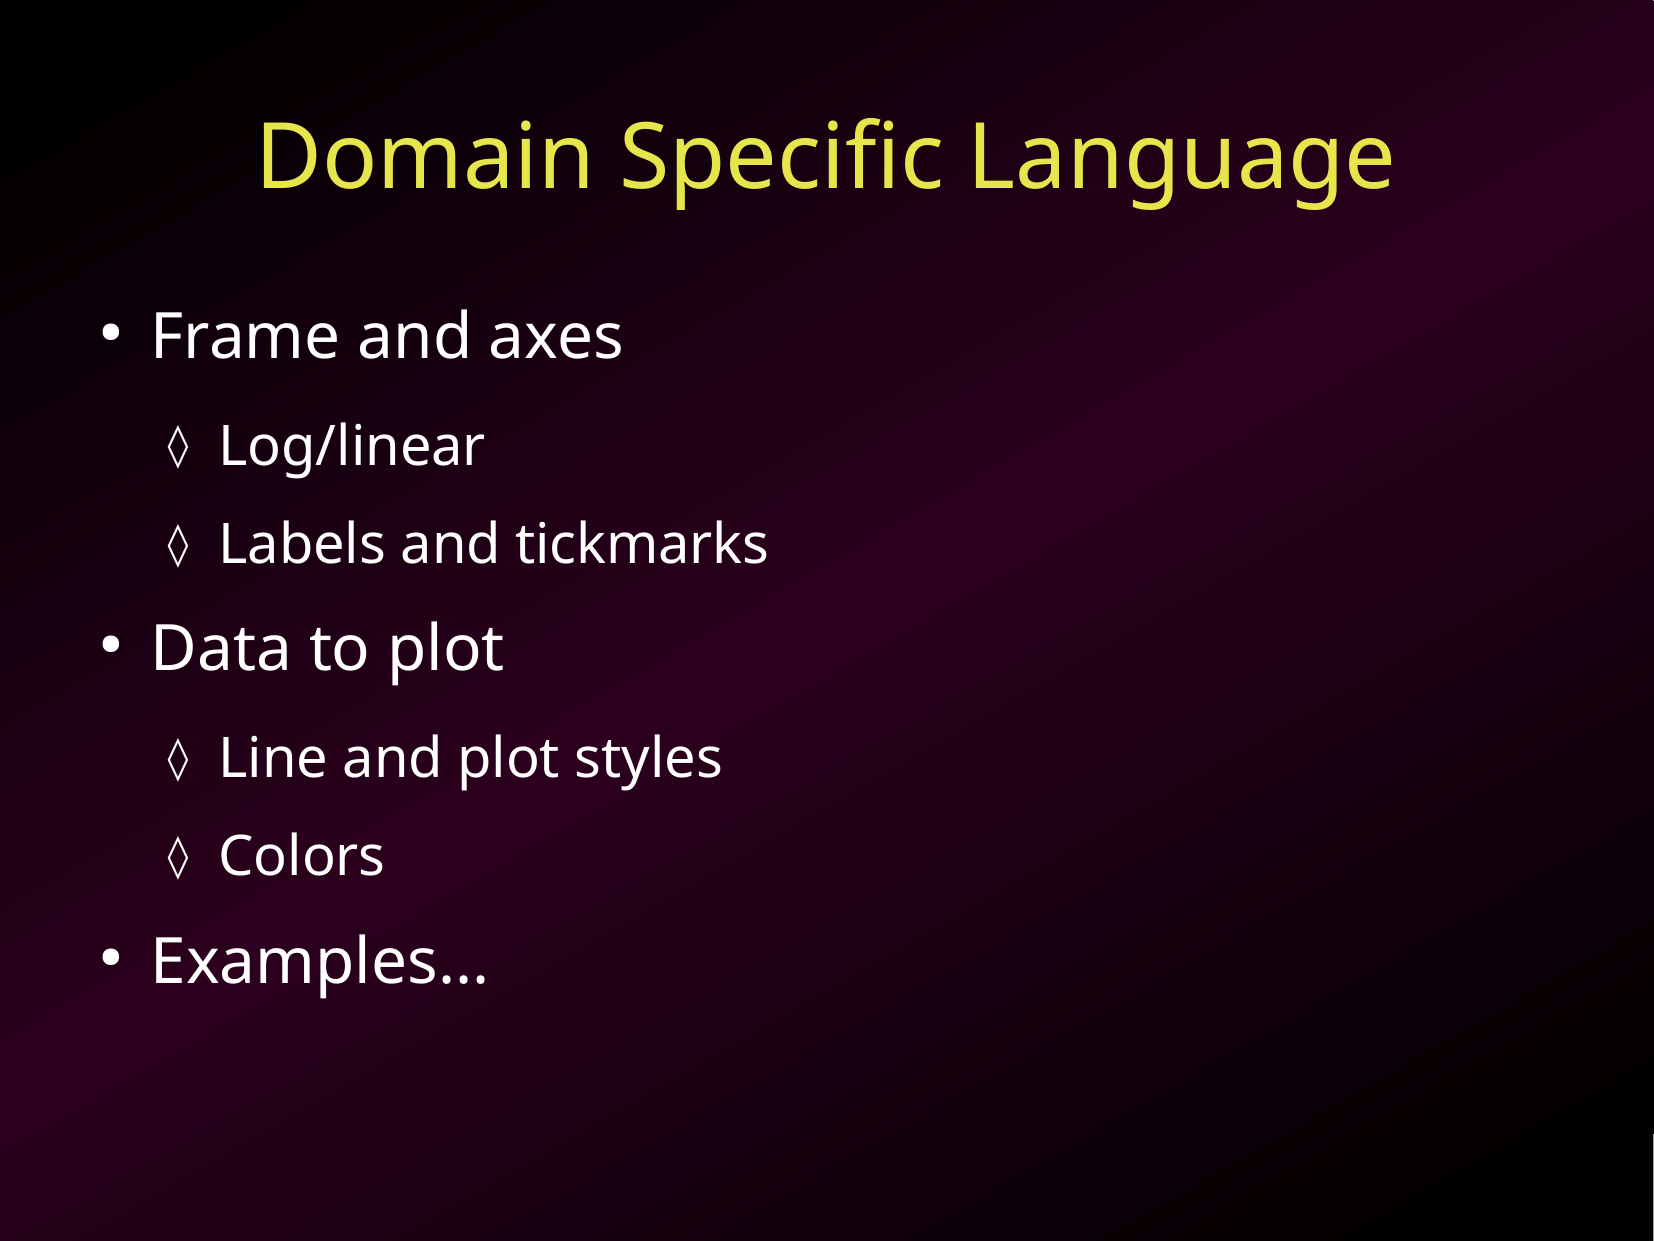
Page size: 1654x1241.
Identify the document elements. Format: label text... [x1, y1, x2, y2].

title Domain Specific Language [82, 49, 1571, 257]
list Frame and axes Log/linear Labels and tickmarks Data to plot Line and plot styles Colors Examples... [82, 290, 1571, 1010]
